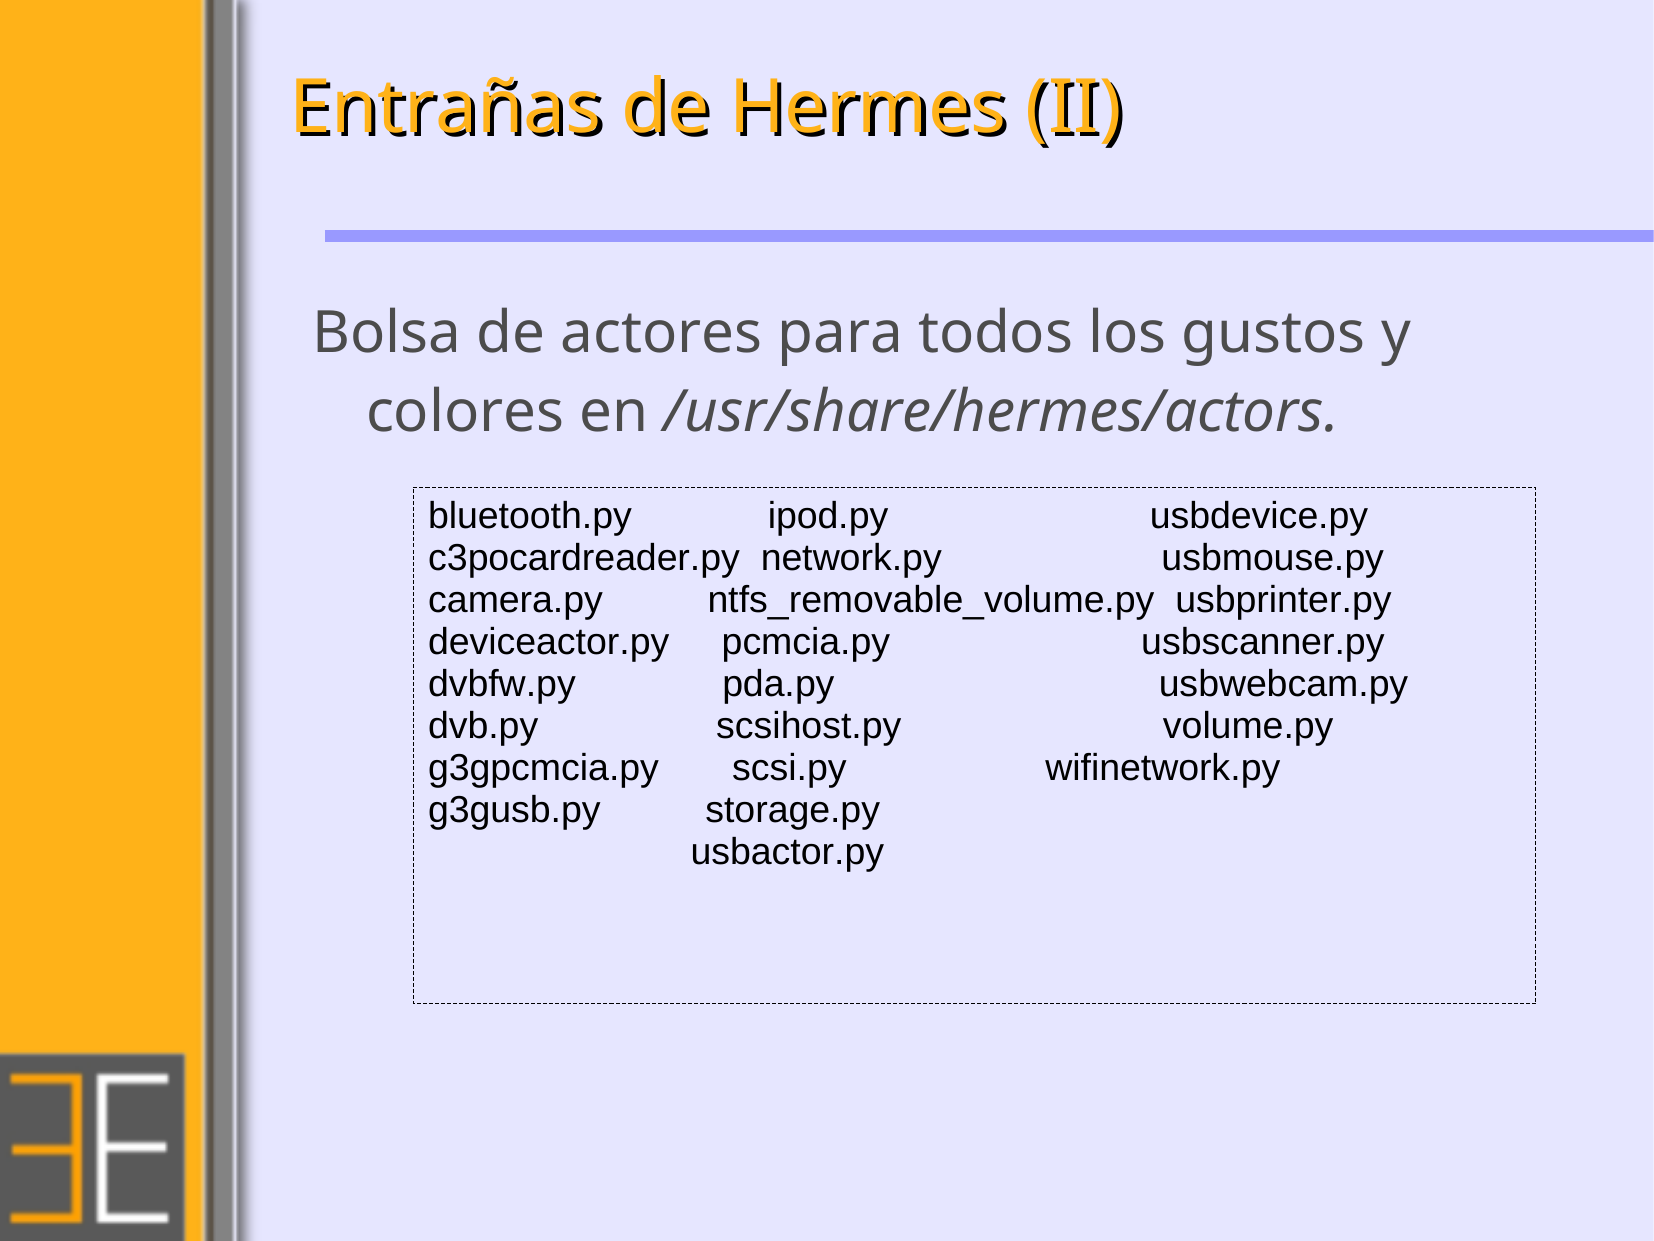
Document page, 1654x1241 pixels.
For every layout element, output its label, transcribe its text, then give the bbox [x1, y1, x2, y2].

list Bolsa de actores para todos los gustos y colores en /usr/share/hermes/actors. [295, 290, 1571, 1094]
picture [0, 0, 1654, 1241]
title Entrañas de Hermes (II) [289, 7, 1565, 200]
text_box bluetooth.py ipod.py usbdevice.py c3pocardreader.py network.py usbmouse.py camera.py ntfs_removable_volume.py usbprinter.py deviceactor.py pcmcia.py usbscanner.py dvbfw.py pda.py usbwebcam.py dvb.py scsihost.py volume.py g3gpcmcia.py scsi.py wifinetwork.py g3gusb.py storage.py usbactor.py [413, 487, 1536, 1004]
